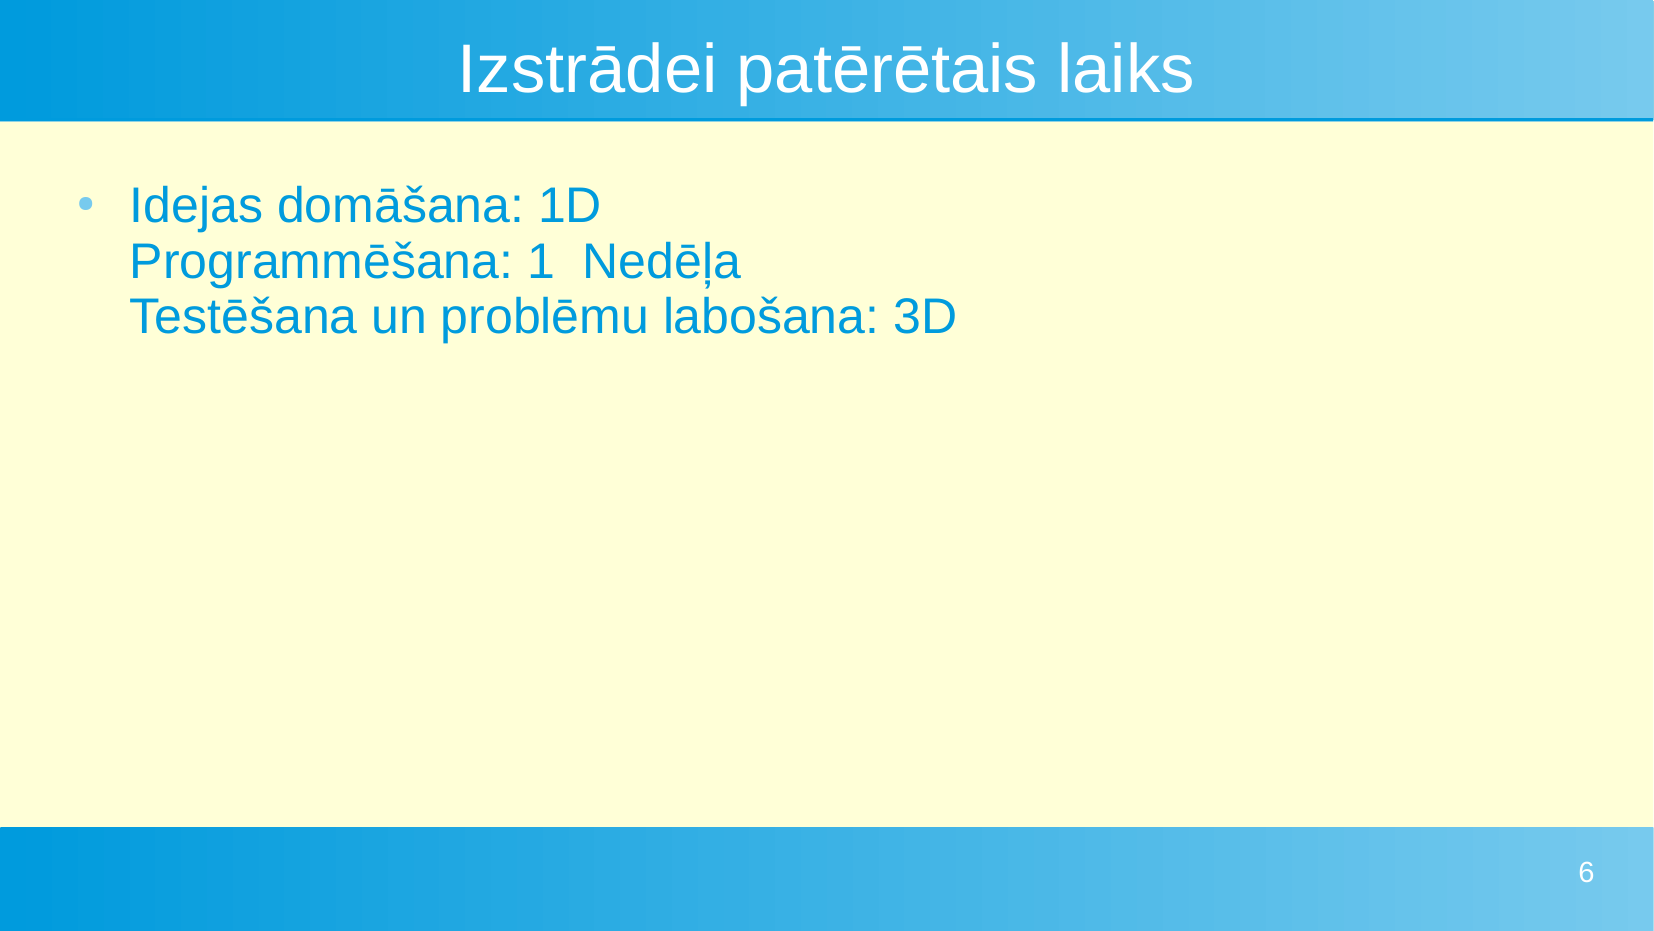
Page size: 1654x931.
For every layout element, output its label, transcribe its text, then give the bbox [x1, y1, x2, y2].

list Idejas domāšana: 1D Programmēšana: 1 Nedēļa Testēšana un problēmu labošana: 3D [59, 177, 1595, 768]
title Izstrādei patērētais laiks [59, 29, 1595, 108]
